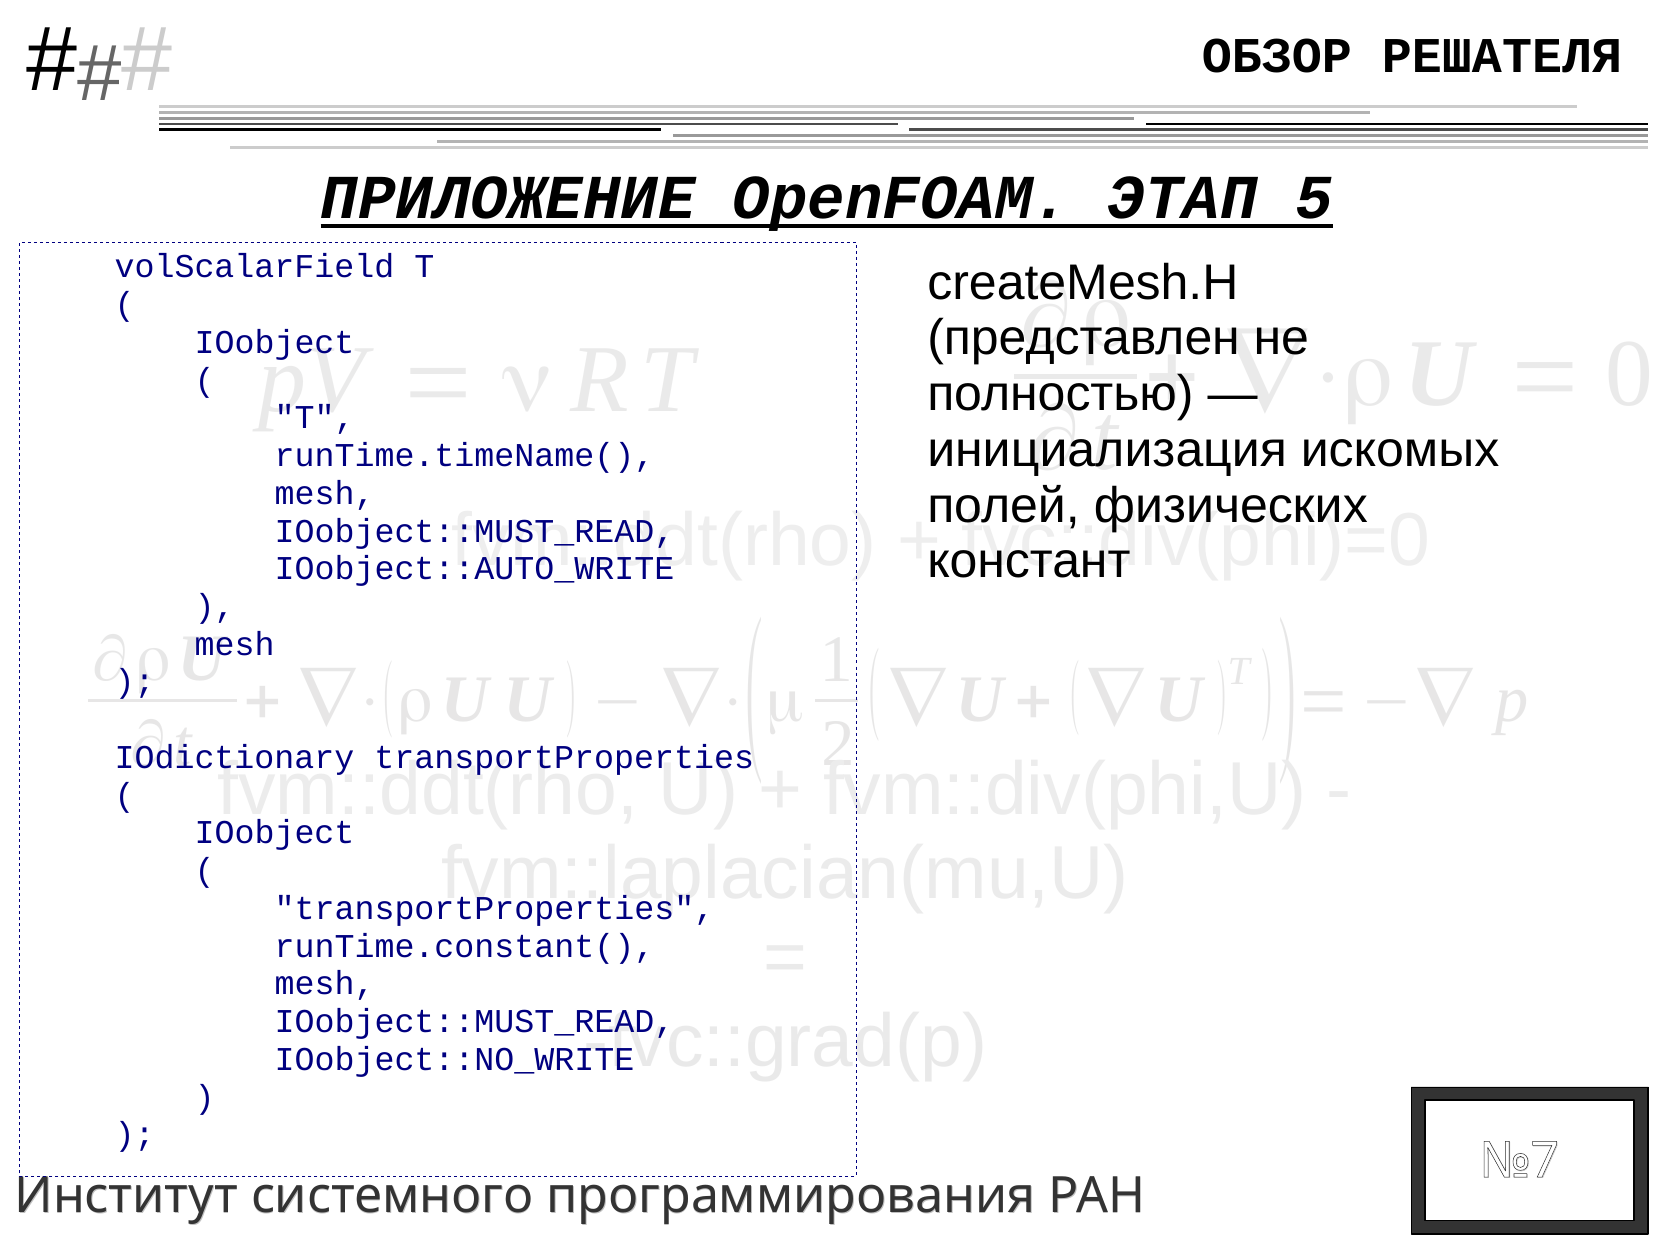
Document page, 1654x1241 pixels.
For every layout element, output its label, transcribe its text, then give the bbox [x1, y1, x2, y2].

text_box createMesh.H (представлен не полностью) — инициализация искомых полей, физических констант [927, 253, 1548, 589]
text_box volScalarField T ( IOobject ( "T", runTime.timeName(), mesh, IOobject::MUST_READ, IOobject::AUTO_WRITE ), mesh ); IOdictionary transportProperties ( IOobject ( "transportProperties", runTime.constant(), mesh, IOobject::MUST_READ, IOobject::NO_WRITE ) ); [19, 242, 857, 1177]
title ПРИЛОЖЕНИЕ OpenFOAM. ЭТАП 5 [0, 147, 1654, 257]
